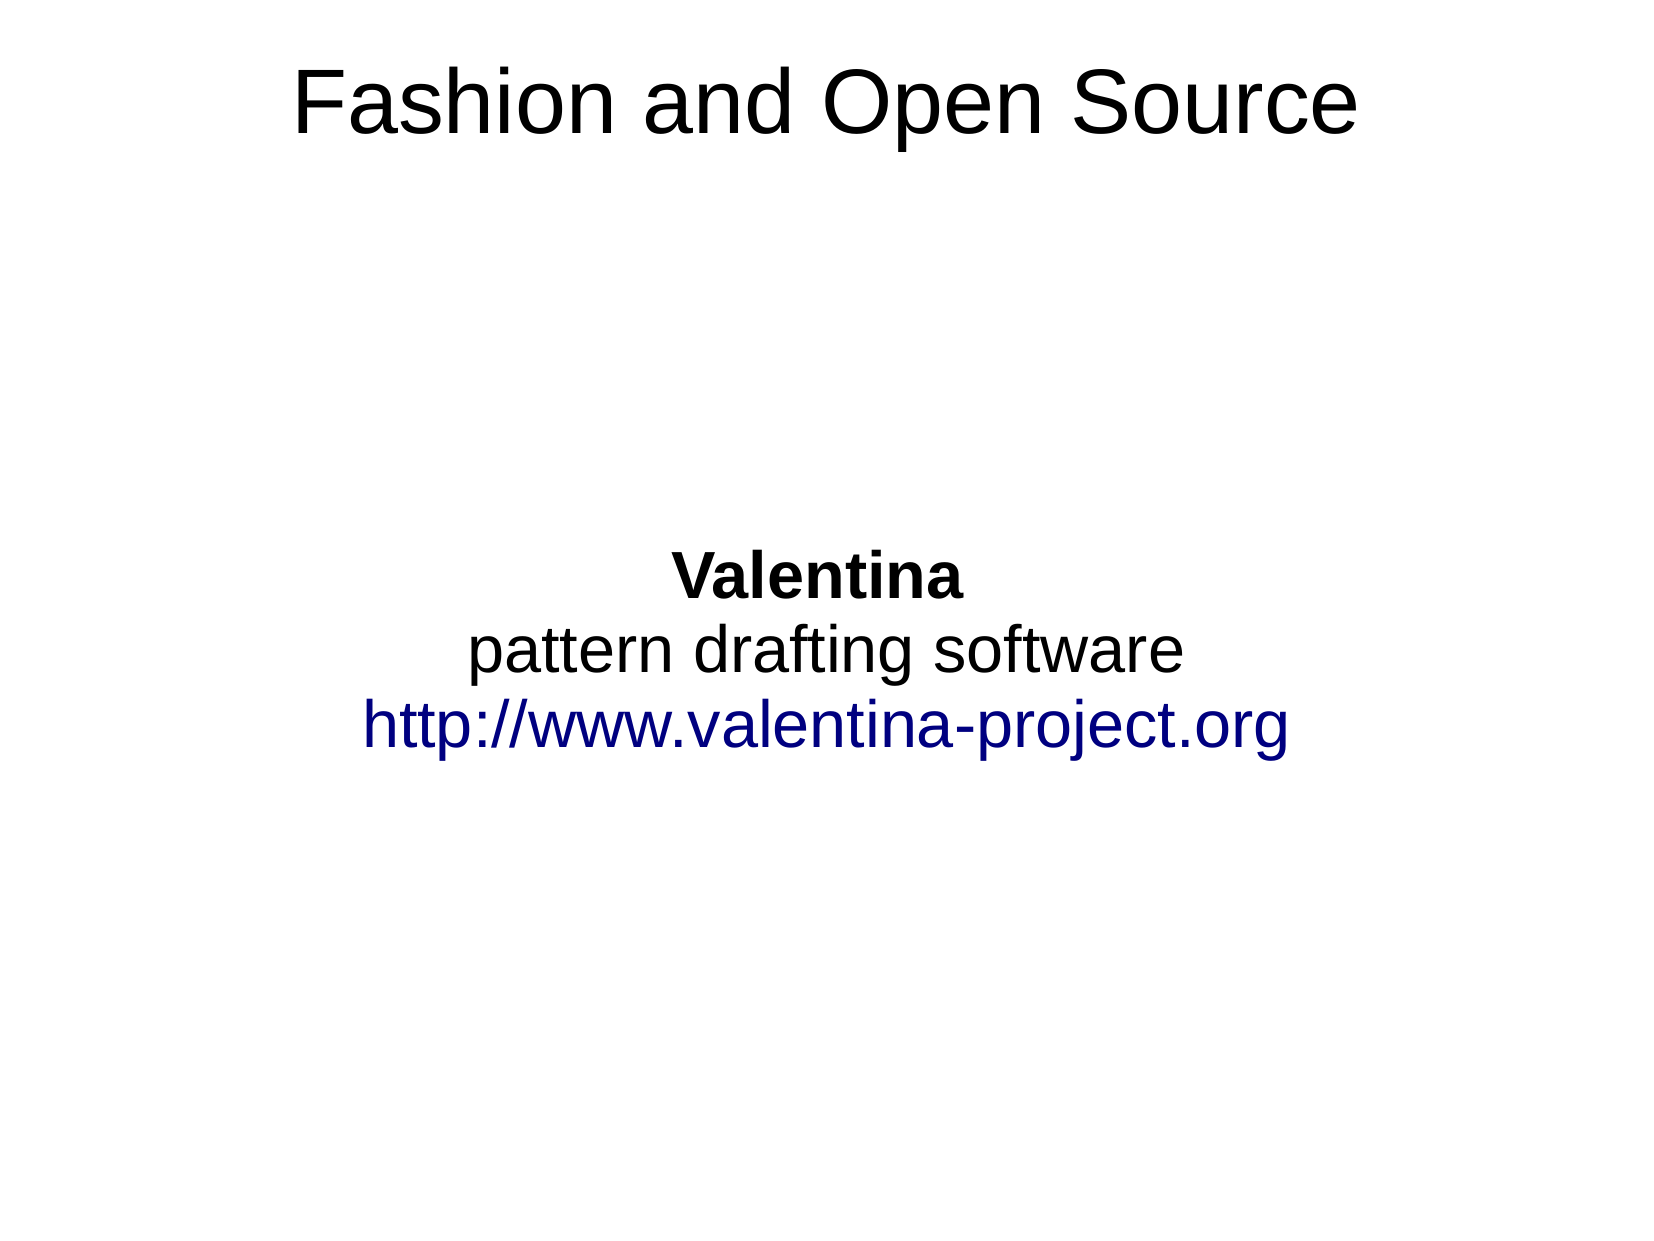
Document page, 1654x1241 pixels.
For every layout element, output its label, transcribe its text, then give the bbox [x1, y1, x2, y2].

title Fashion and Open Source [82, 49, 1571, 257]
subtitle Valentina pattern drafting software http://www.valentina-project.org [82, 290, 1571, 1010]
